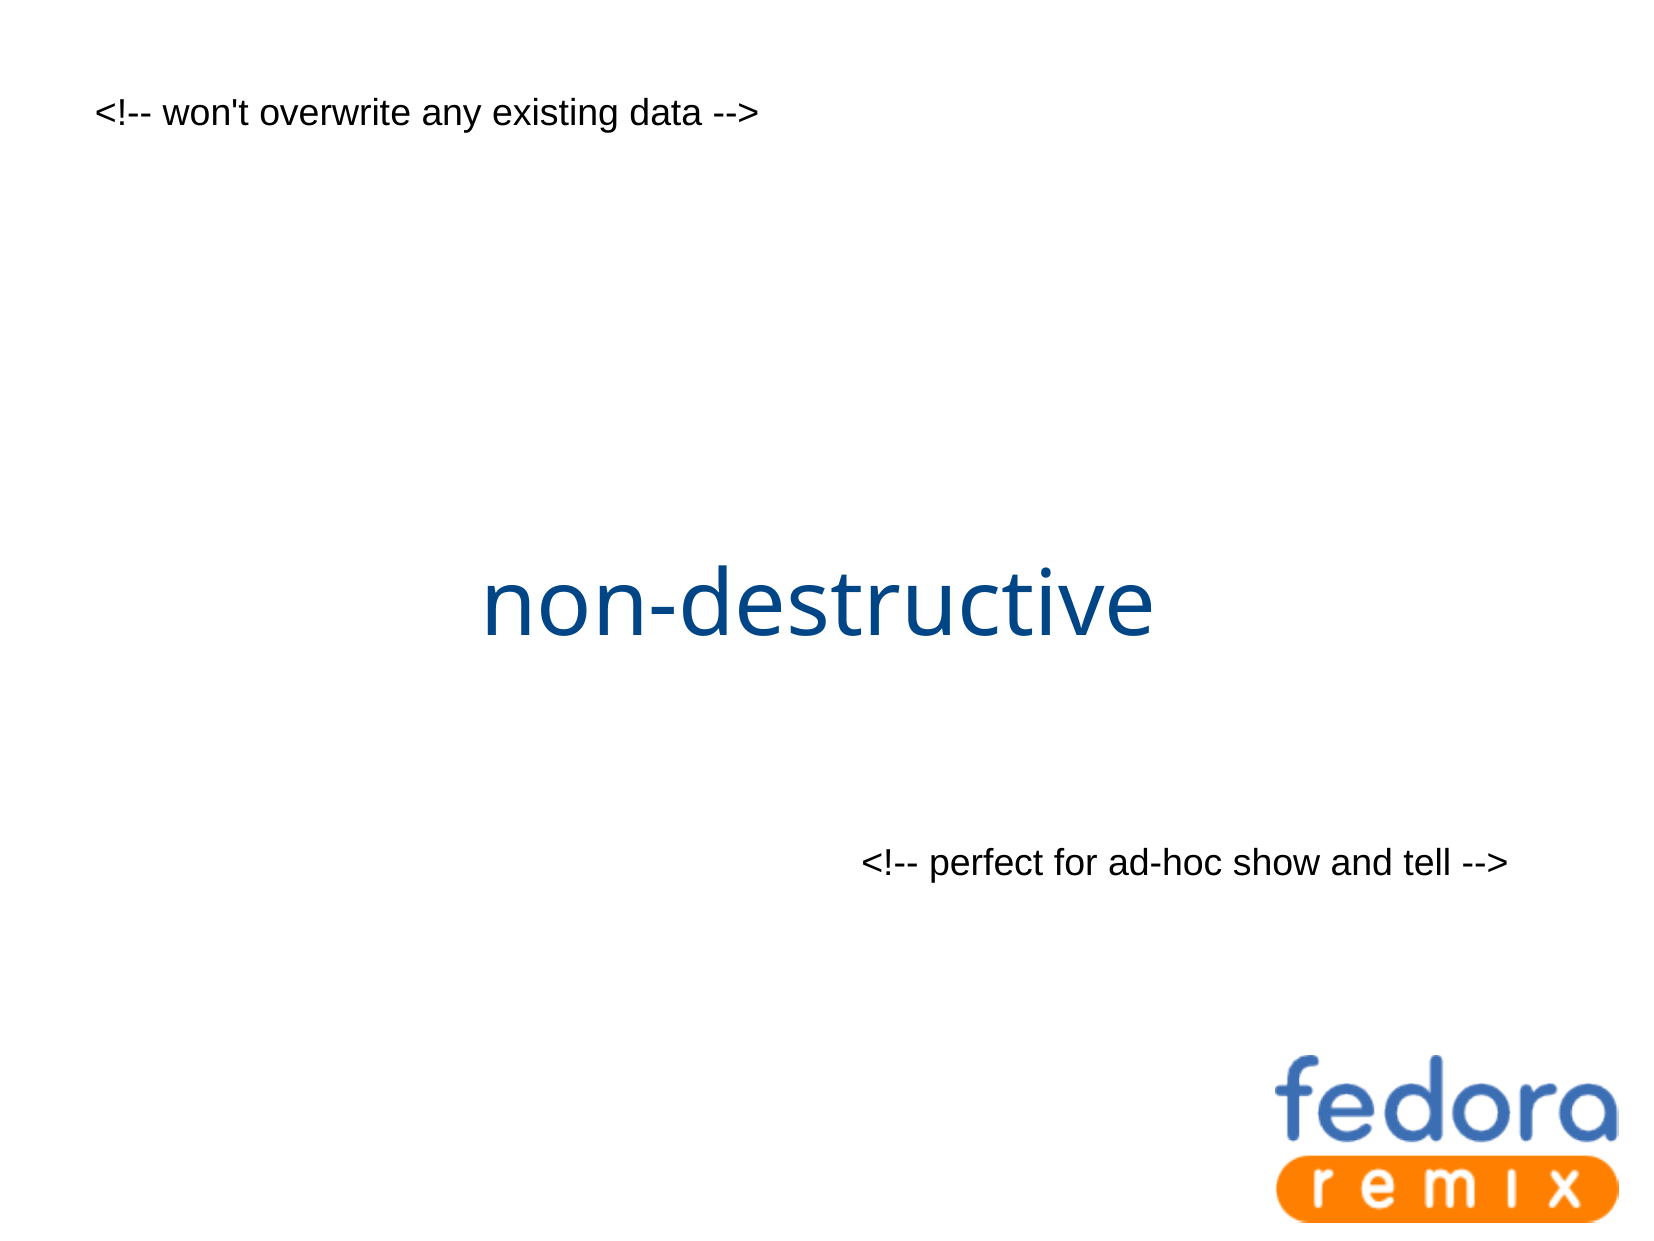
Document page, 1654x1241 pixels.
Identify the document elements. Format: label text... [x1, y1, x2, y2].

picture [1275, 1055, 1619, 1223]
text_box <!-- perfect for ad-hoc show and tell --> [832, 825, 1538, 901]
text_box <!-- won't overwrite any existing data --> [75, 75, 780, 151]
title non-destructive [75, 187, 1563, 1013]
